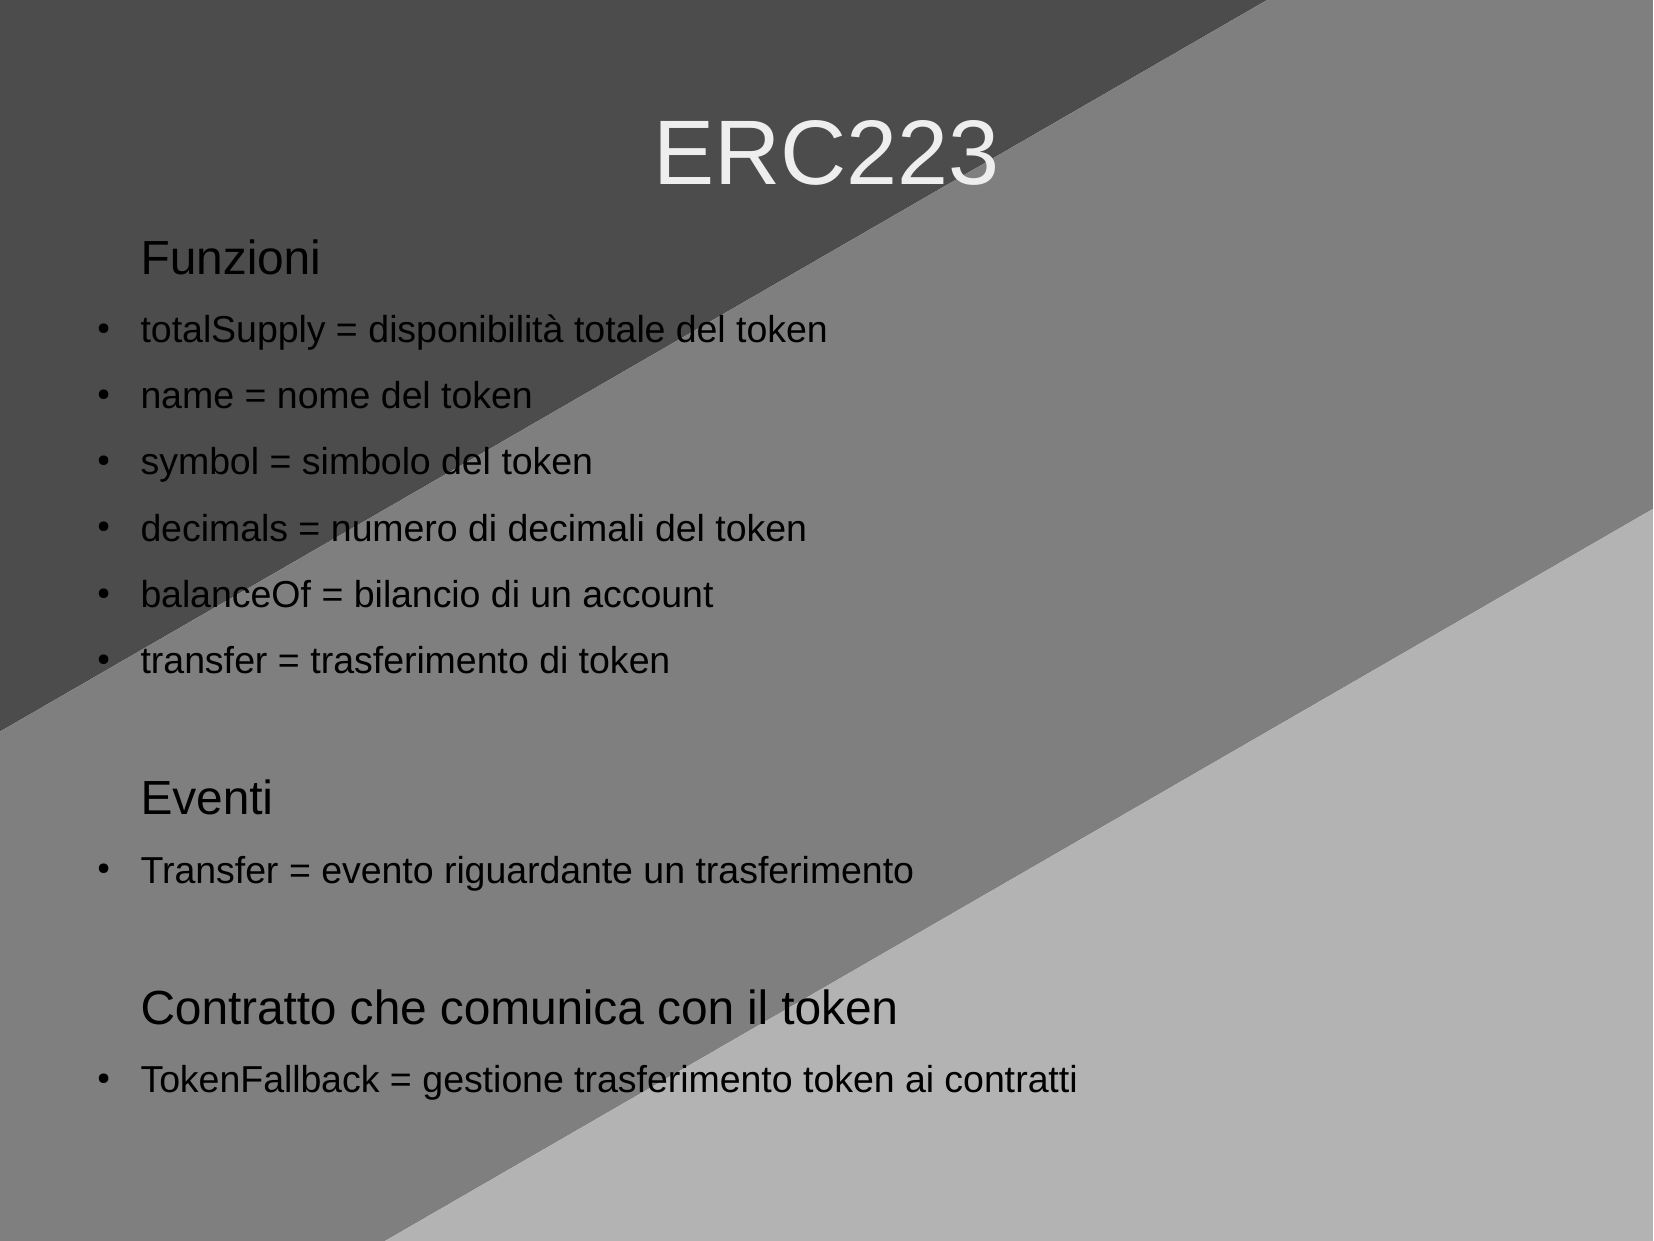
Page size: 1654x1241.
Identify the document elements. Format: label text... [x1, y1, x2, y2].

title ERC223 [82, 49, 1571, 257]
list Funzioni totalSupply = disponibilità totale del token name = nome del token symbol = simbolo del token decimals = numero di decimali del token balanceOf = bilancio di un account transfer = trasferimento di token Eventi Transfer = evento riguardante un trasferimento Contratto che comunica con il token TokenFallback = gestione trasferimento token ai contratti [82, 231, 1396, 1111]
